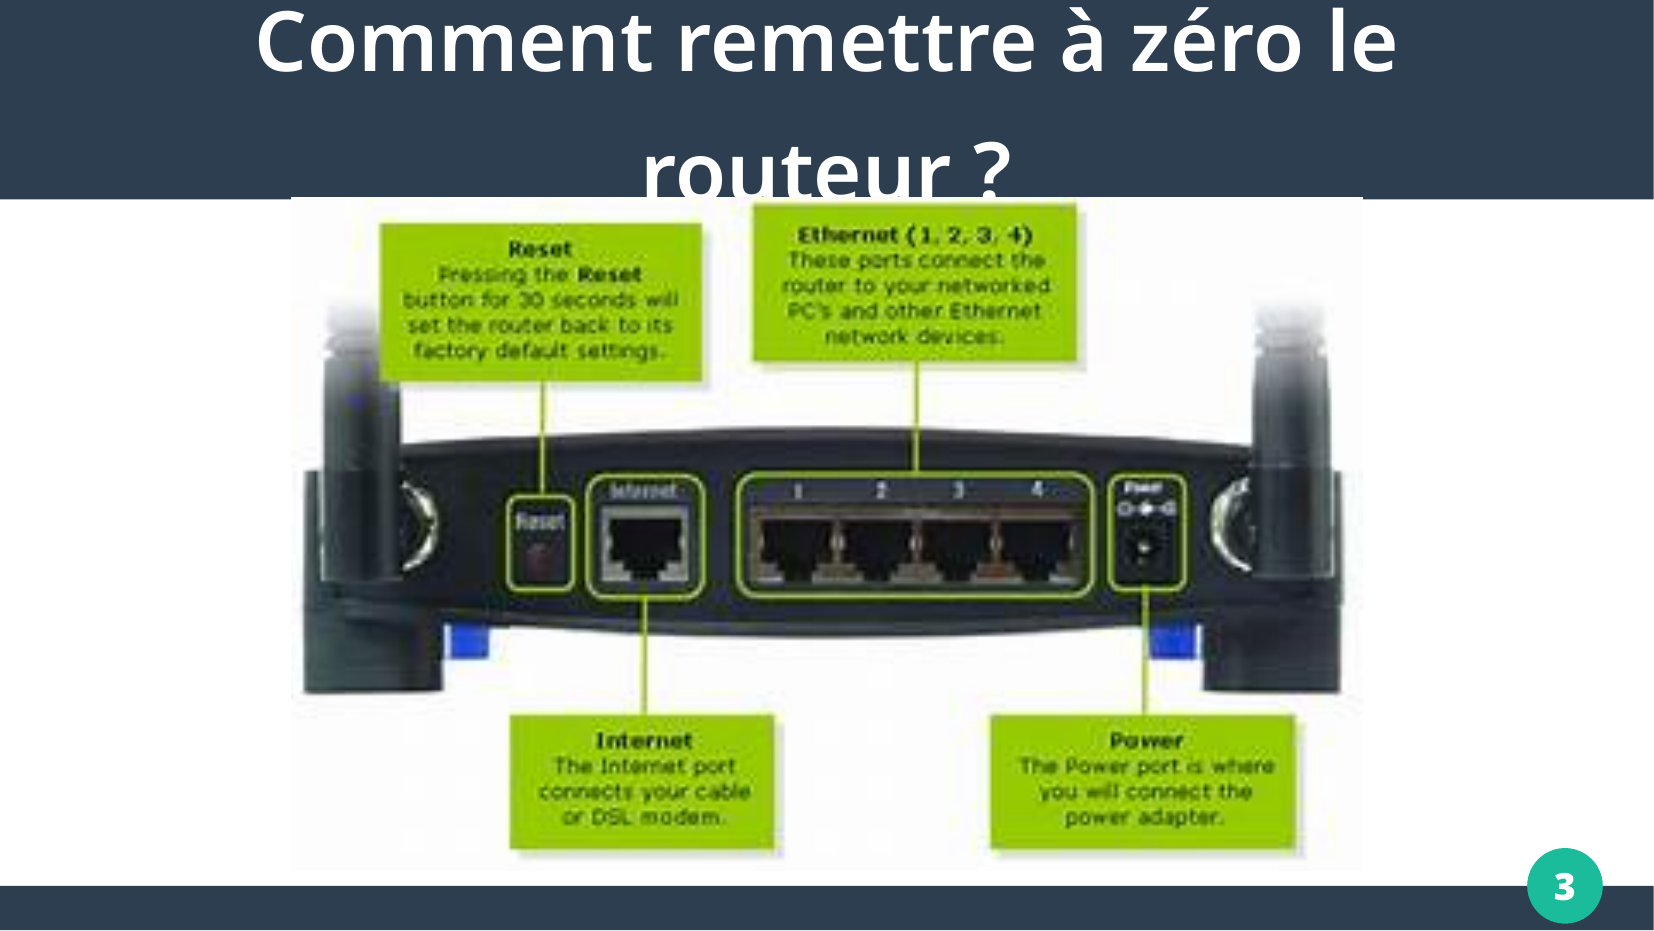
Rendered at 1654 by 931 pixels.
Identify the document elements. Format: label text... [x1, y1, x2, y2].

picture [291, 197, 1363, 871]
title Comment remettre à zéro le routeur ? [59, 37, 1595, 156]
